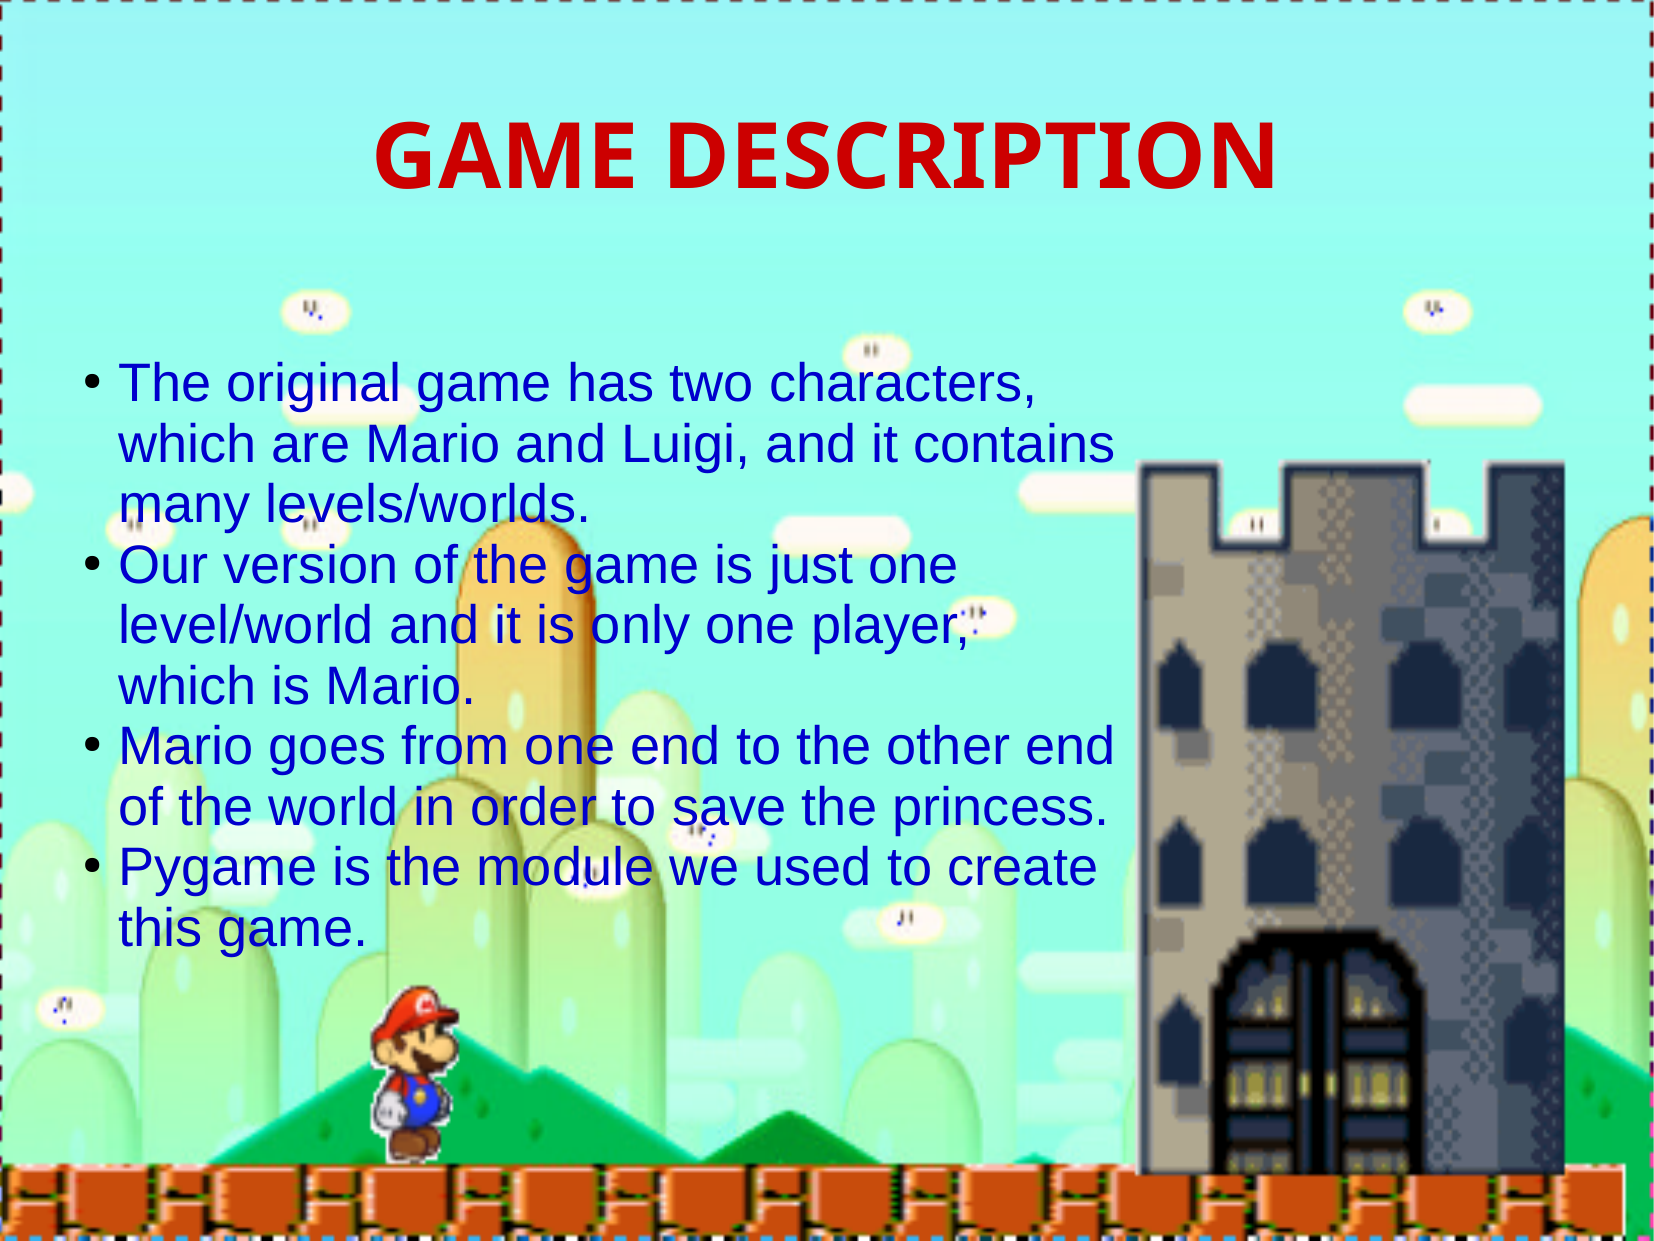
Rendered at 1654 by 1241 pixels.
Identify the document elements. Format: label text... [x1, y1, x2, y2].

picture [0, 0, 1654, 1241]
subtitle The original game has two characters, which are Mario and Luigi, and it contains many levels/worlds. Our version of the game is just one level/world and it is only one player, which is Mario. Mario goes from one end to the other end of the world in order to save the princess. Pygame is the module we used to create this game. [82, 215, 1126, 1096]
title GAME DESCRIPTION [82, 49, 1571, 257]
